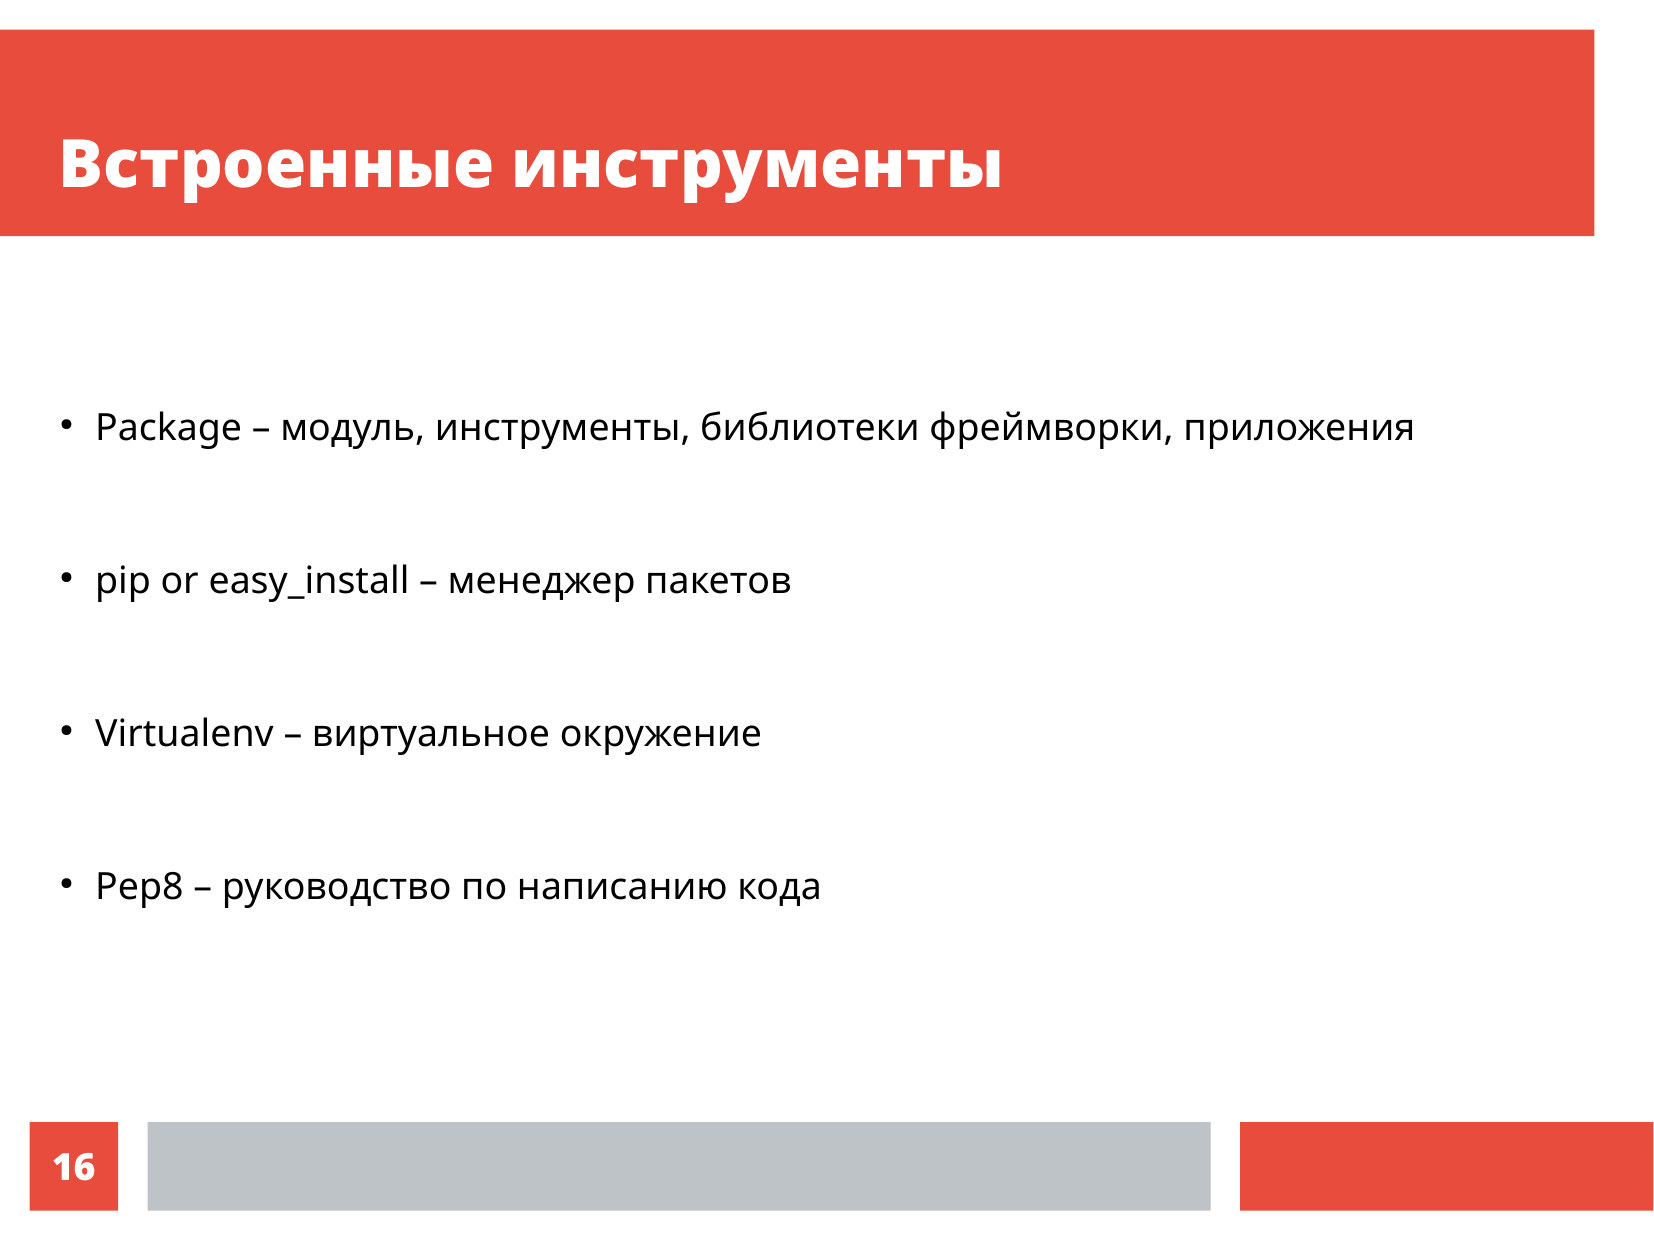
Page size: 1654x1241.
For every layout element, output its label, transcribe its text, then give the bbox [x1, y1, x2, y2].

text_box Package – модуль, инструменты, библиотеки фреймворки, приложения pip or easy_install – менеджер пакетов Virtualenv – виртуальное окружение Pep8 – руководство по написанию кода [45, 341, 1561, 923]
title Встроенные инструменты [59, 59, 1595, 207]
